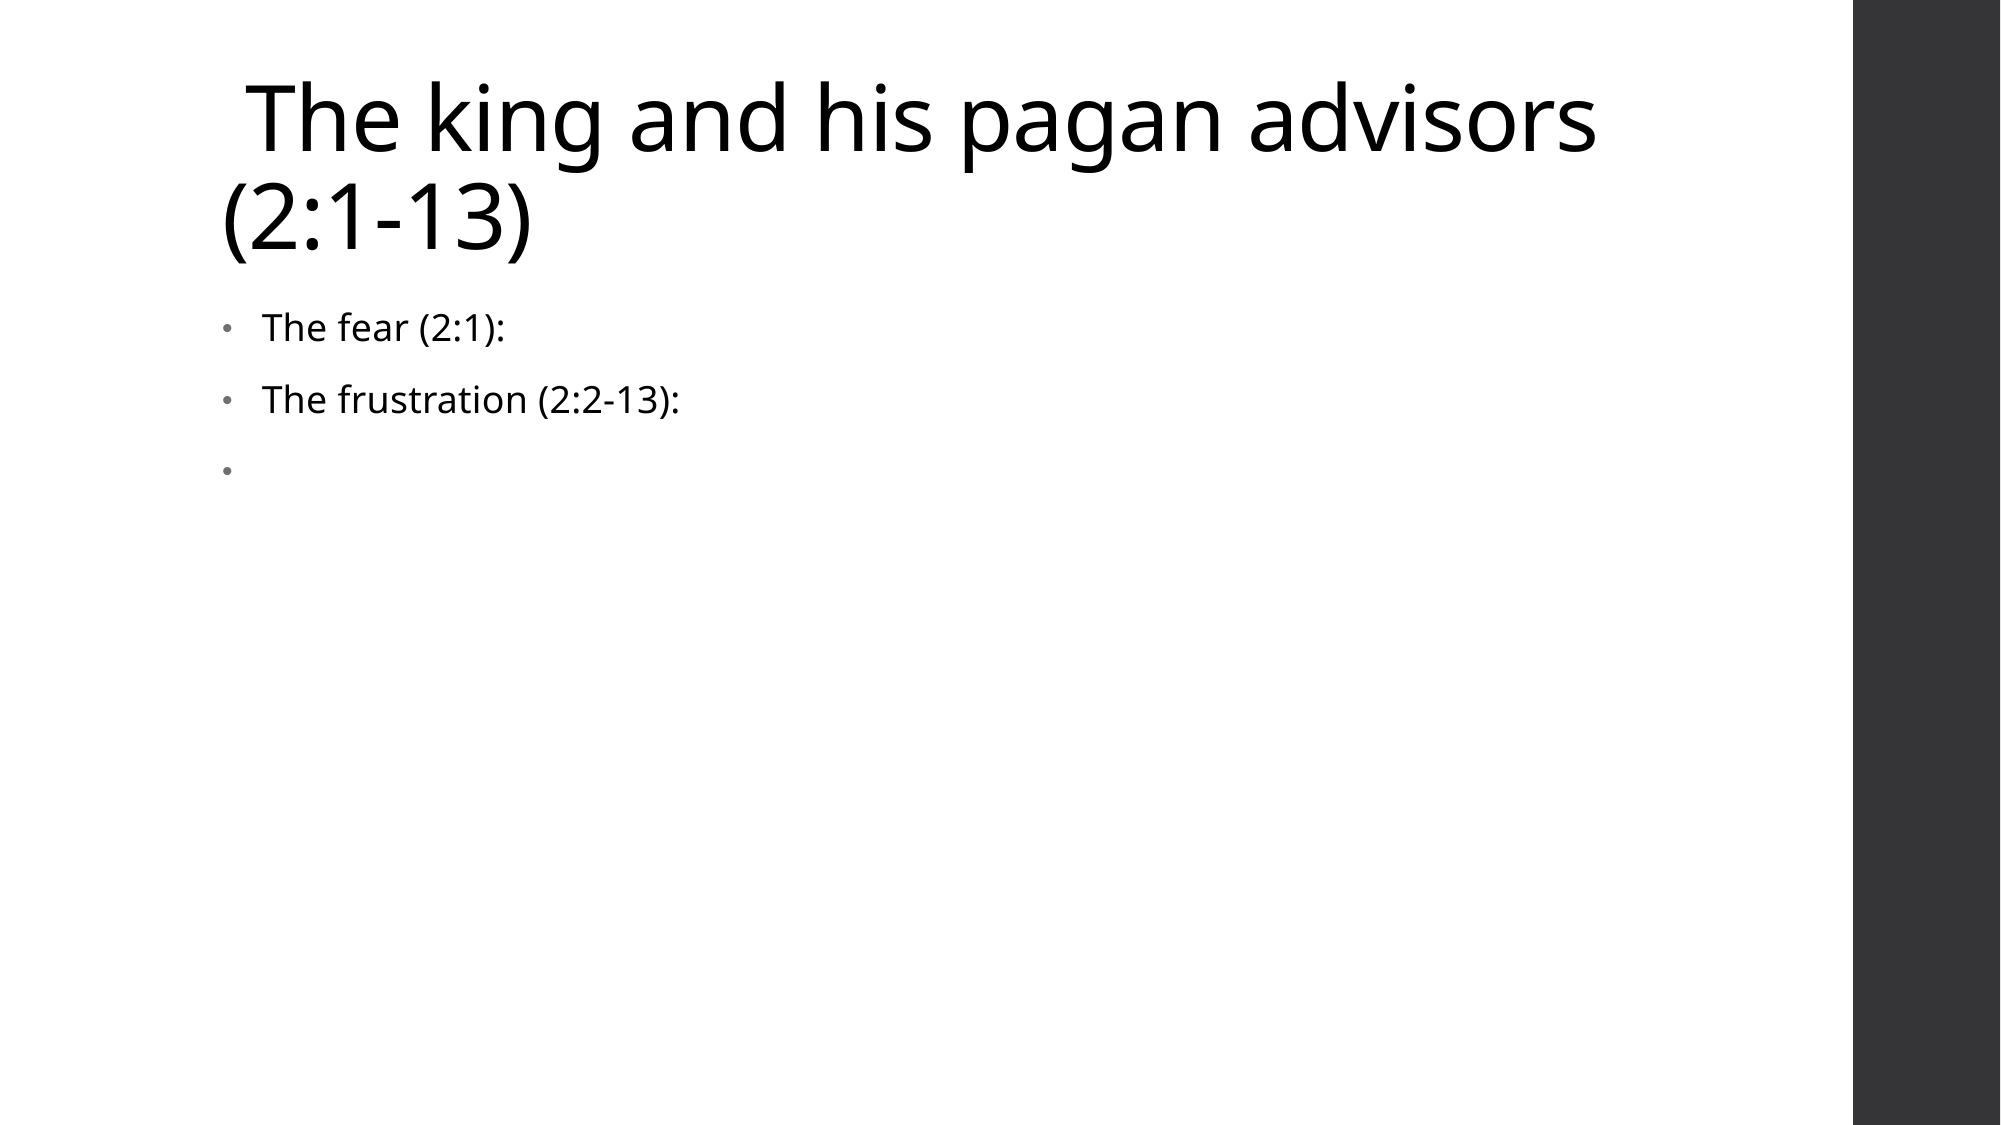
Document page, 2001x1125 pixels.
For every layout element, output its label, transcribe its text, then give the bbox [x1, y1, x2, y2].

list The fear (2:1): The frustration (2:2-13): [206, 299, 1617, 1014]
title The king and his pagan advisors (2:1-13) [206, 60, 1797, 278]
